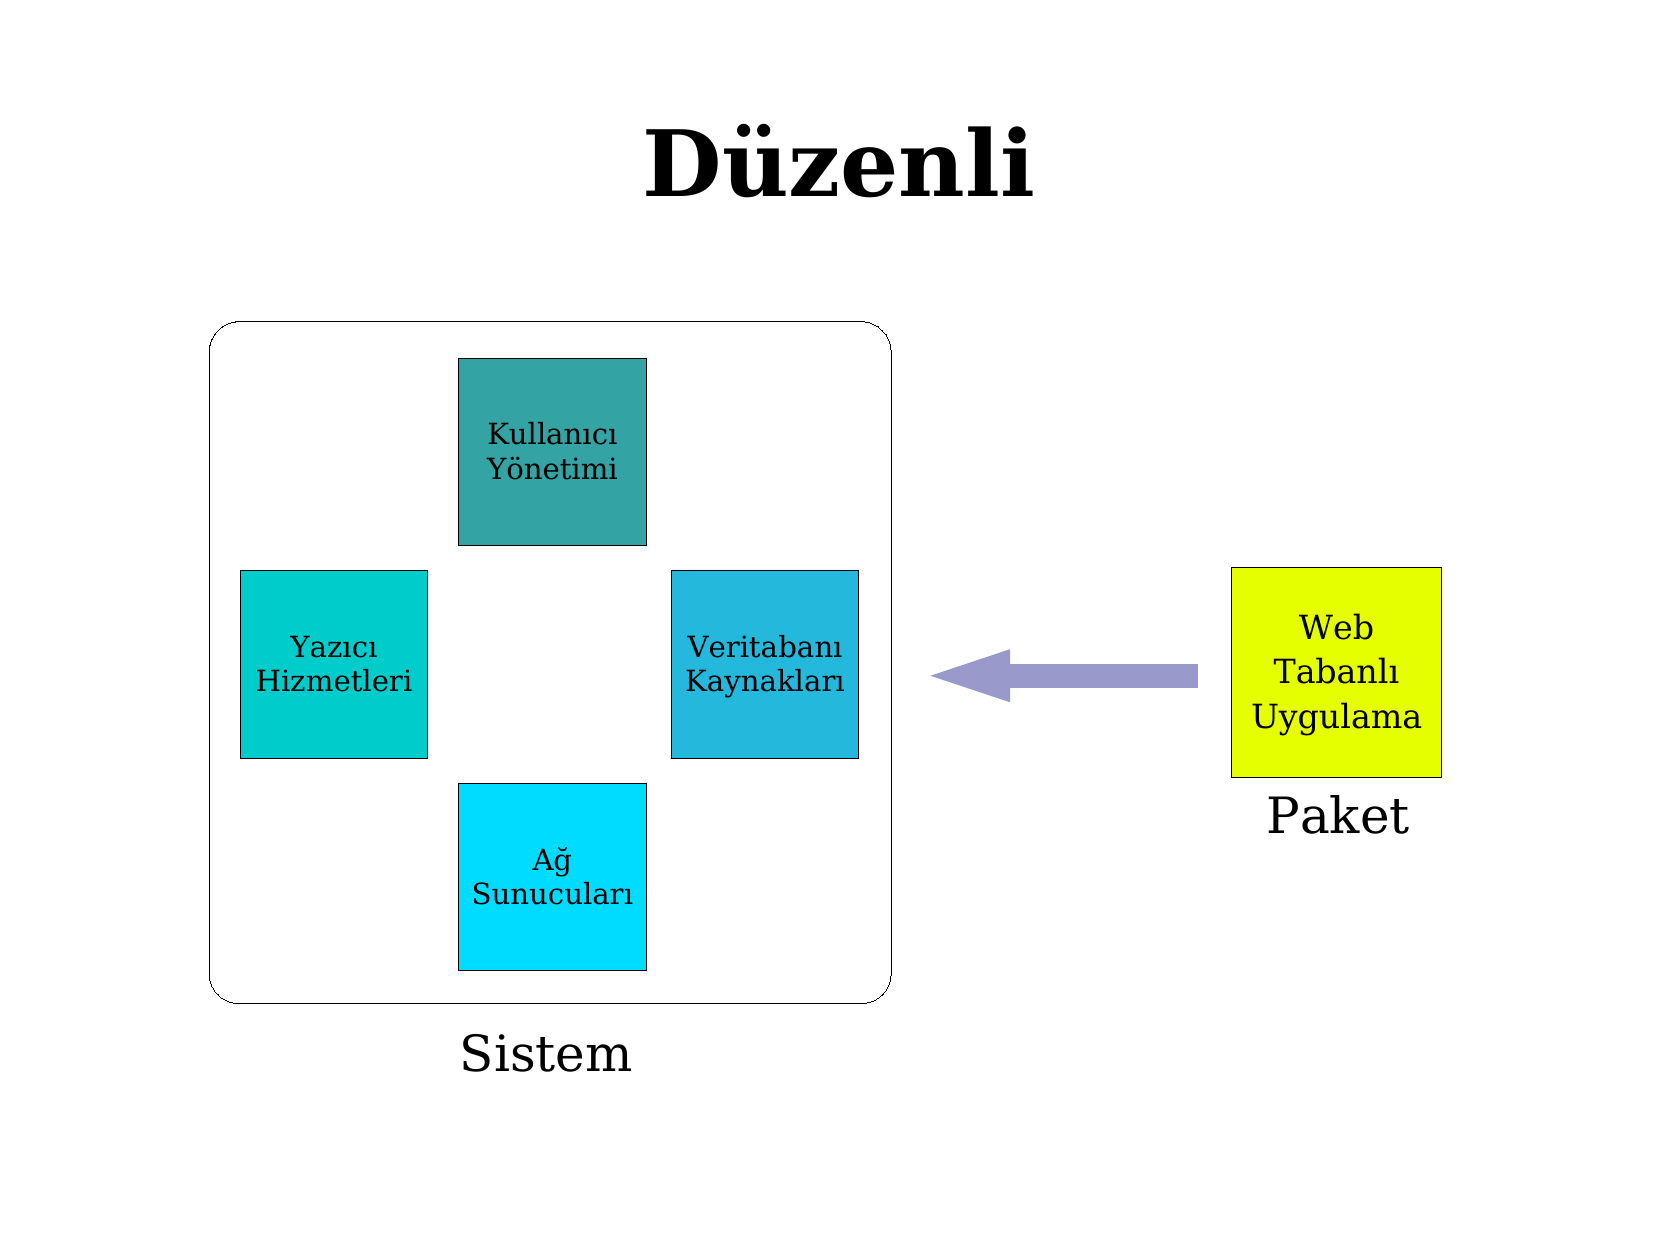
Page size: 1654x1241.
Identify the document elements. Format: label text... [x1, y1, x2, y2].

text_box Web Tabanlı Uygulama [1231, 567, 1442, 778]
text_box Düzenli [642, 109, 1036, 218]
text_box Veritabanı Kaynakları [671, 570, 859, 759]
text_box Kullanıcı Yönetimi [458, 358, 647, 546]
text_box Paket [1266, 787, 1410, 846]
text_box Ağ Sunucuları [458, 783, 647, 971]
text_box Sistem [460, 1025, 634, 1084]
text_box Yazıcı Hizmetleri [240, 570, 428, 759]
